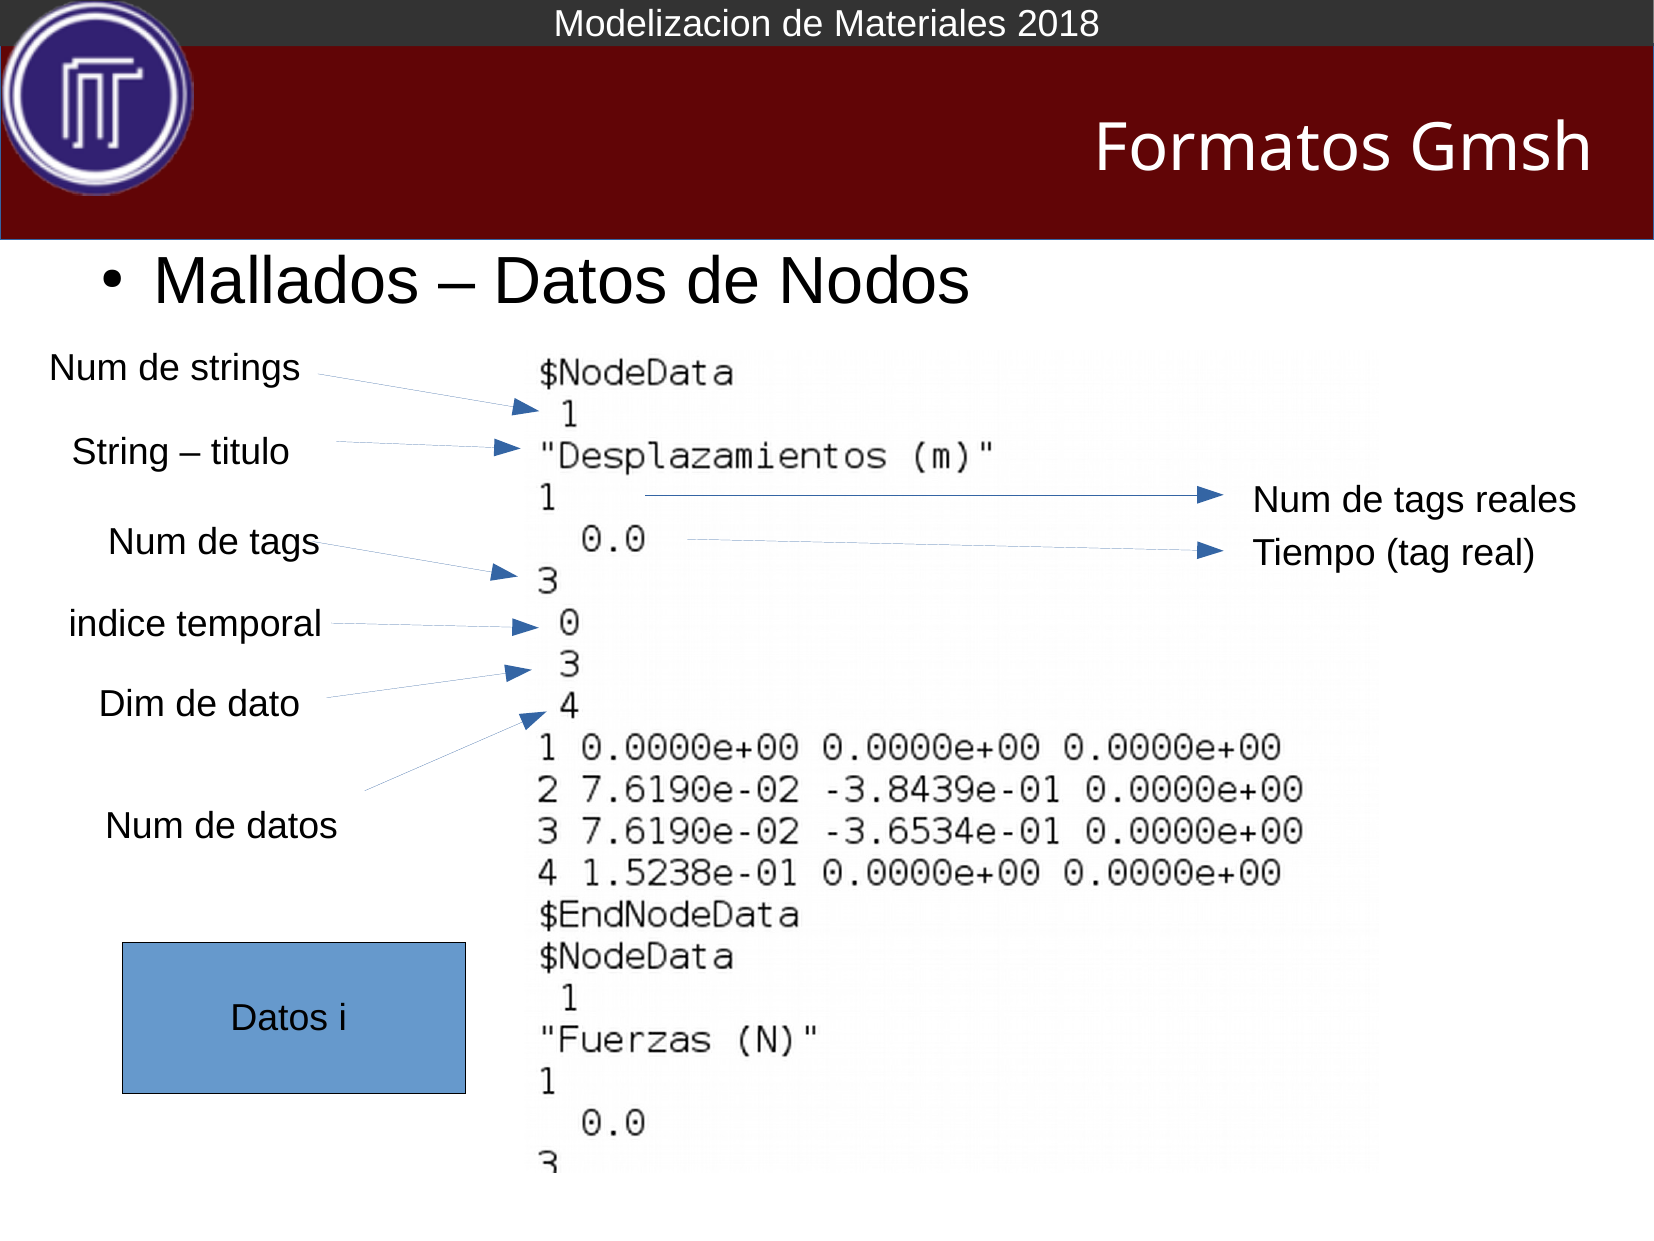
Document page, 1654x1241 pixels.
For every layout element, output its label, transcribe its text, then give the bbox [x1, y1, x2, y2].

picture [0, 0, 194, 196]
text_box Tiempo (tag real) [1237, 523, 1623, 581]
text_box indice temporal [53, 594, 362, 652]
text_box Datos i [122, 942, 466, 1094]
text_box Dim de dato [83, 675, 357, 733]
text_box Num de strings [34, 338, 350, 396]
title Formatos Gmsh [41, 70, 1654, 218]
text_box Num de datos [90, 796, 431, 854]
picture [524, 350, 1379, 1173]
text_box Num de tags reales [1237, 471, 1654, 529]
text_box String – titulo [56, 422, 348, 480]
list Mallados – Datos de Nodos [82, 242, 1571, 346]
text_box Num de tags [93, 513, 361, 571]
